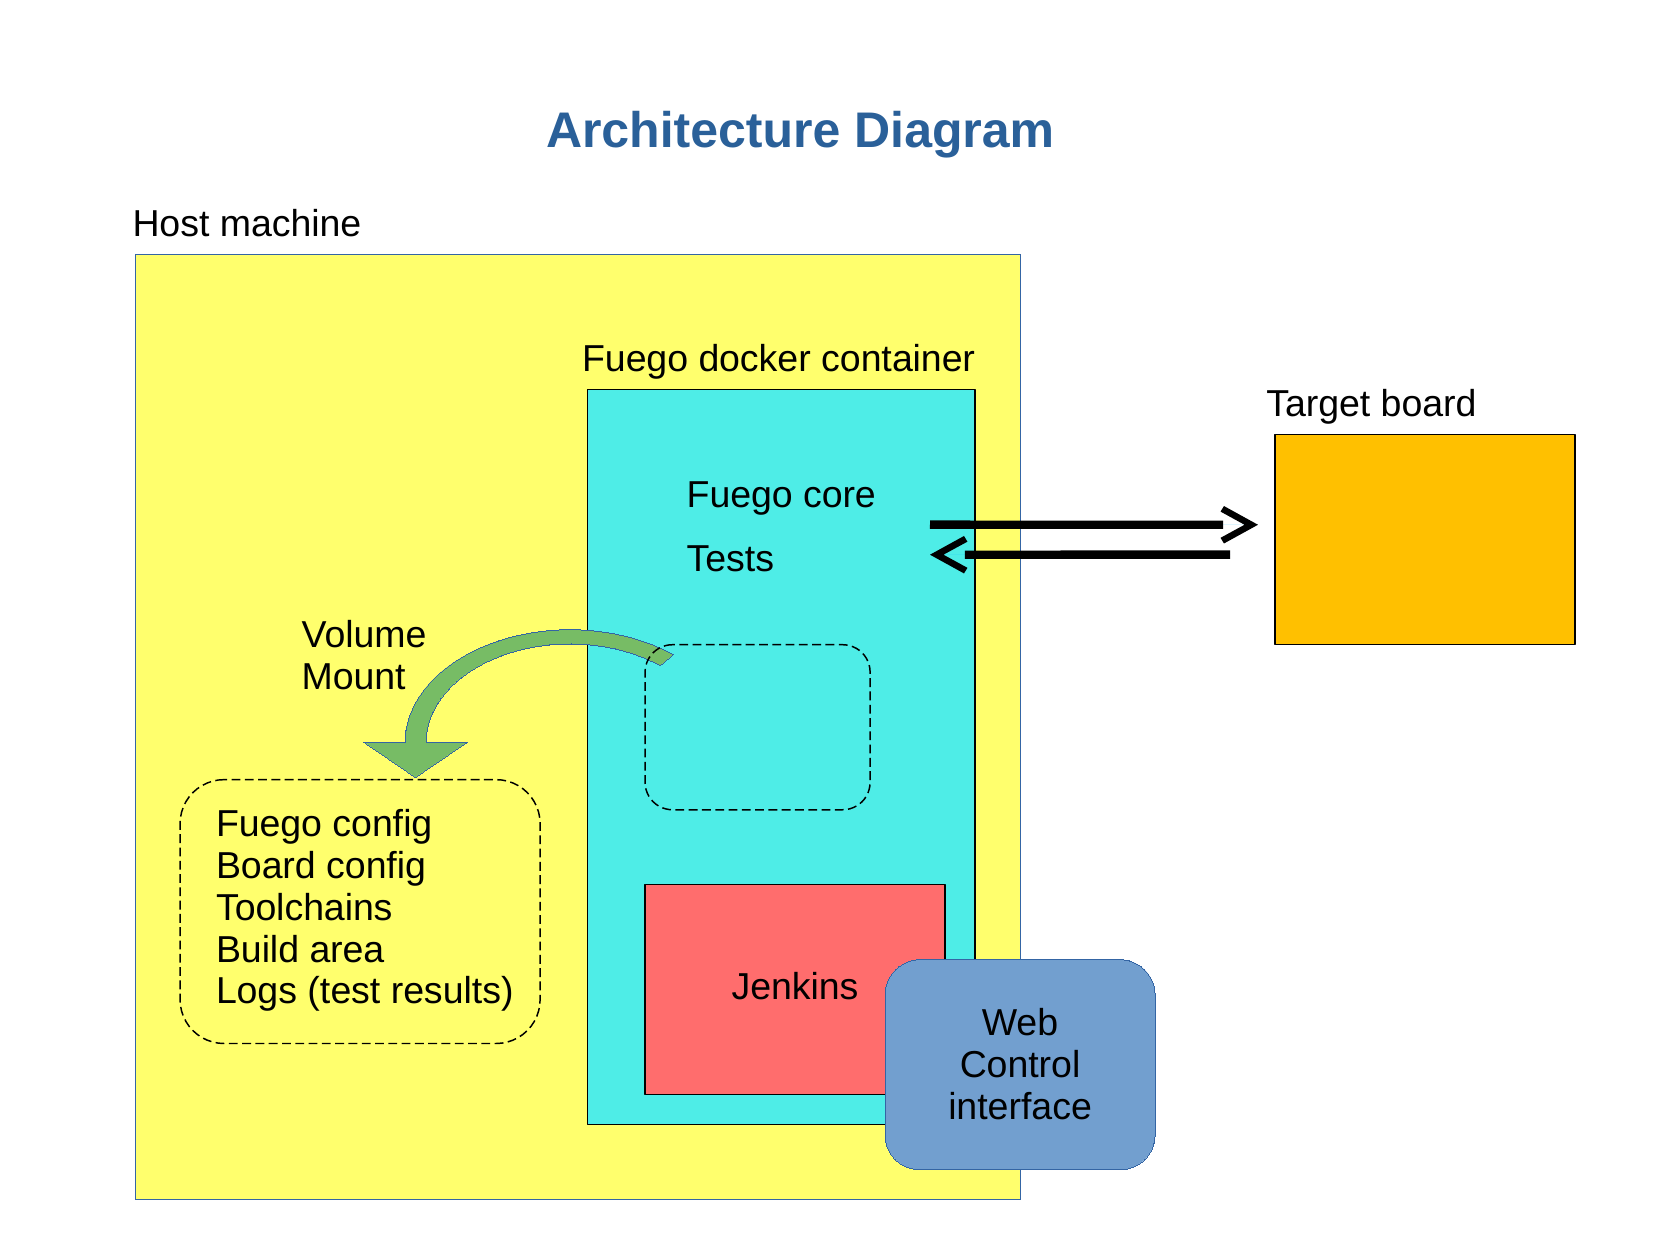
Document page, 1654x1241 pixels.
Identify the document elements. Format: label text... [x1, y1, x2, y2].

text_box [1275, 434, 1575, 645]
text_box Fuego core Tests [587, 389, 976, 1125]
text_box Target board [1260, 374, 1483, 447]
text_box Fuego config Board config Toolchains Build area Logs (test results) [210, 794, 538, 1044]
text_box Web Control interface [885, 959, 1156, 1170]
text_box Fuego docker container [576, 329, 982, 387]
text_box [135, 254, 1258, 1200]
text_box Jenkins [645, 884, 945, 1095]
text_box Volume Mount [295, 605, 433, 705]
text_box Architecture Diagram [540, 94, 1111, 166]
text_box Host machine [126, 195, 368, 267]
